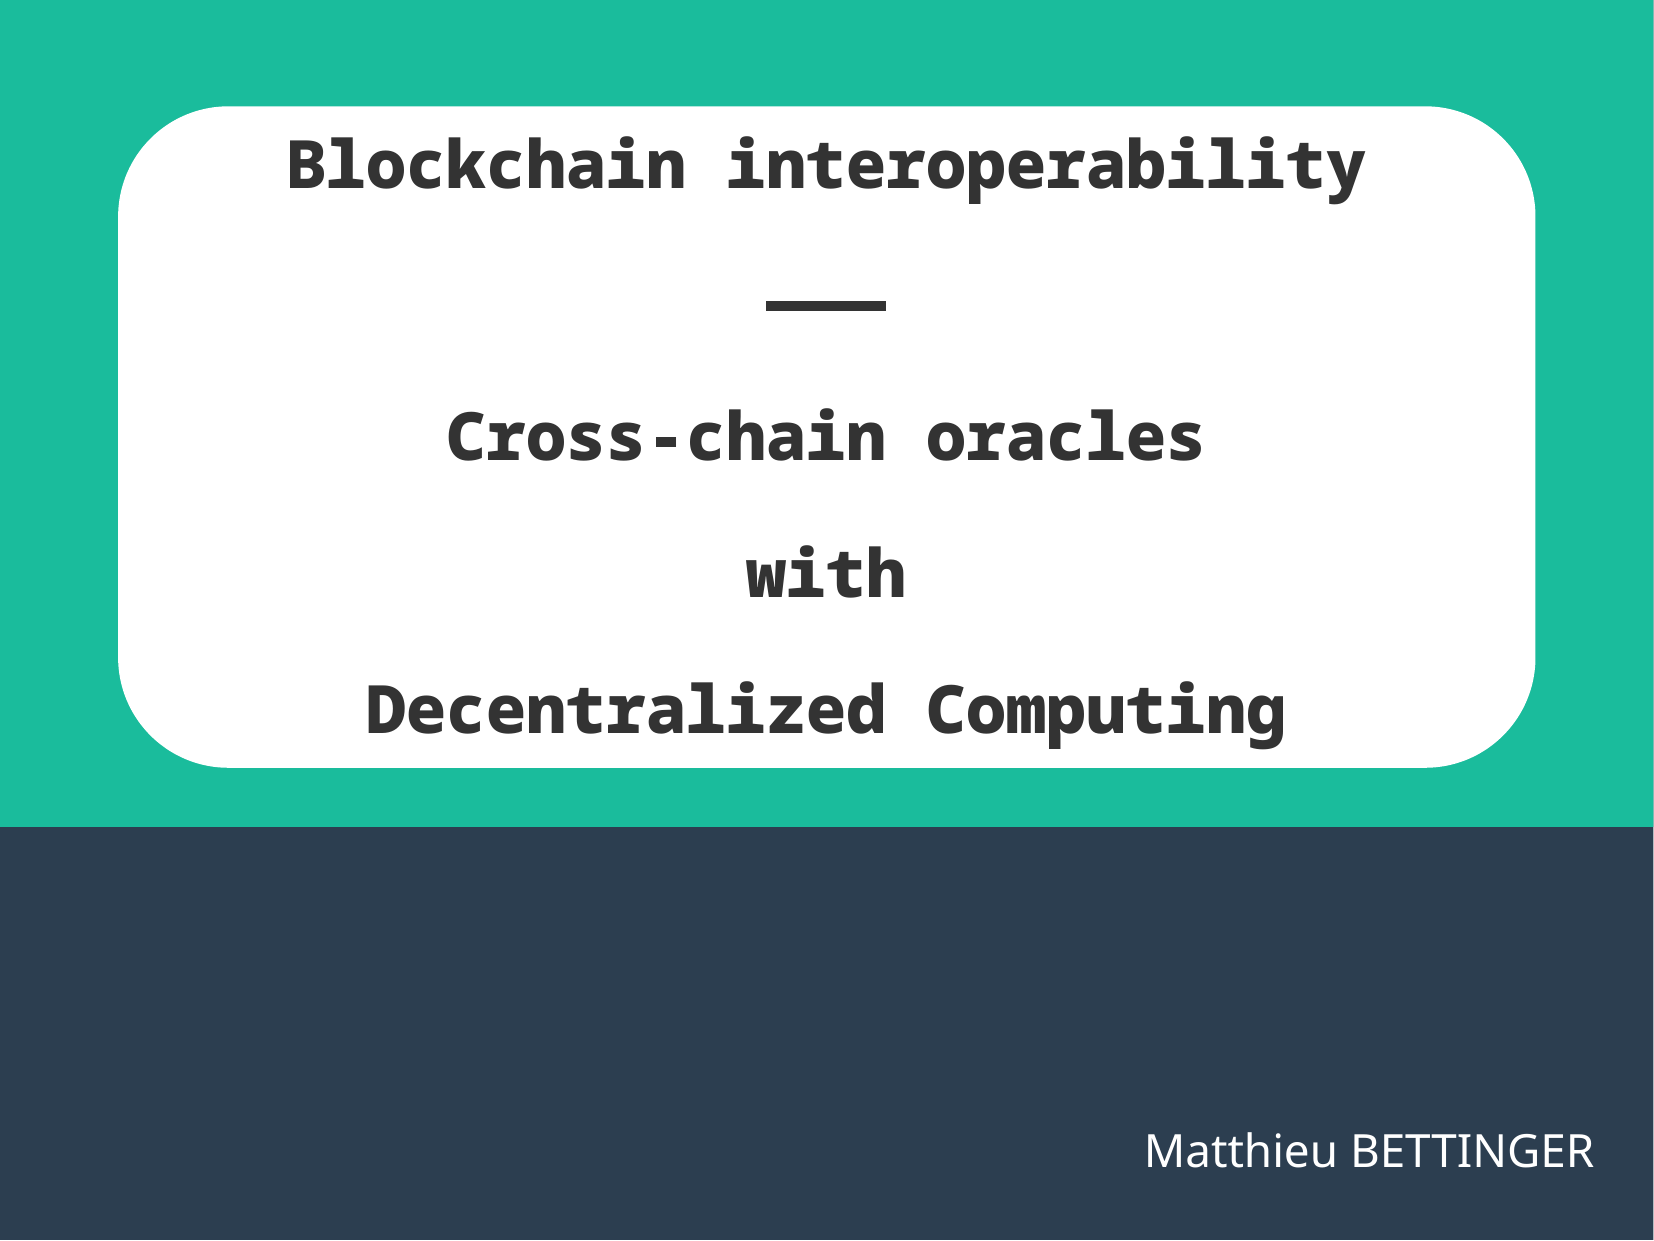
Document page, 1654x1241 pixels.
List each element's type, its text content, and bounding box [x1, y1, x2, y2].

subtitle Matthieu BETTINGER [59, 856, 1595, 1182]
title Blockchain interoperability ——— Cross-chain oracles with Decentralized Computing [59, 47, 1595, 778]
